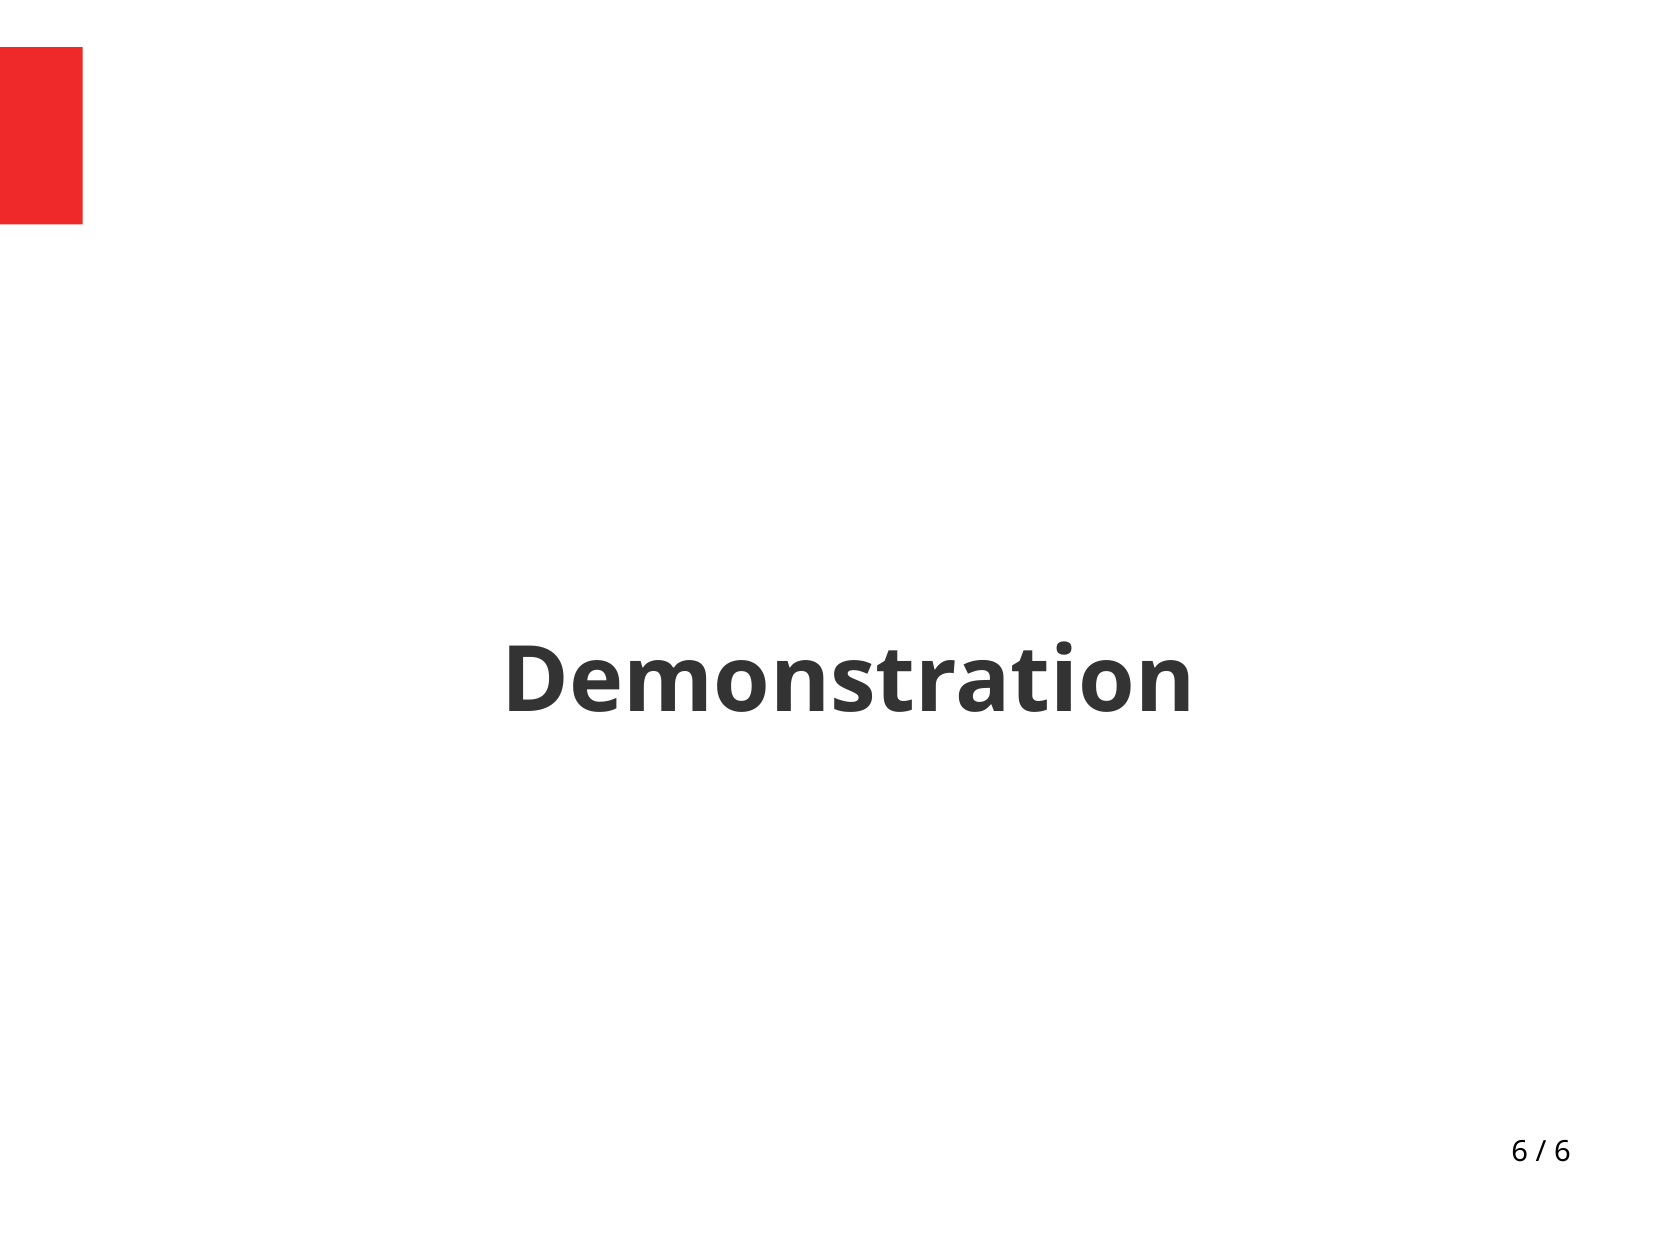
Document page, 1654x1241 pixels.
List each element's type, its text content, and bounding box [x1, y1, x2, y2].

title Demonstration [122, 572, 1576, 781]
